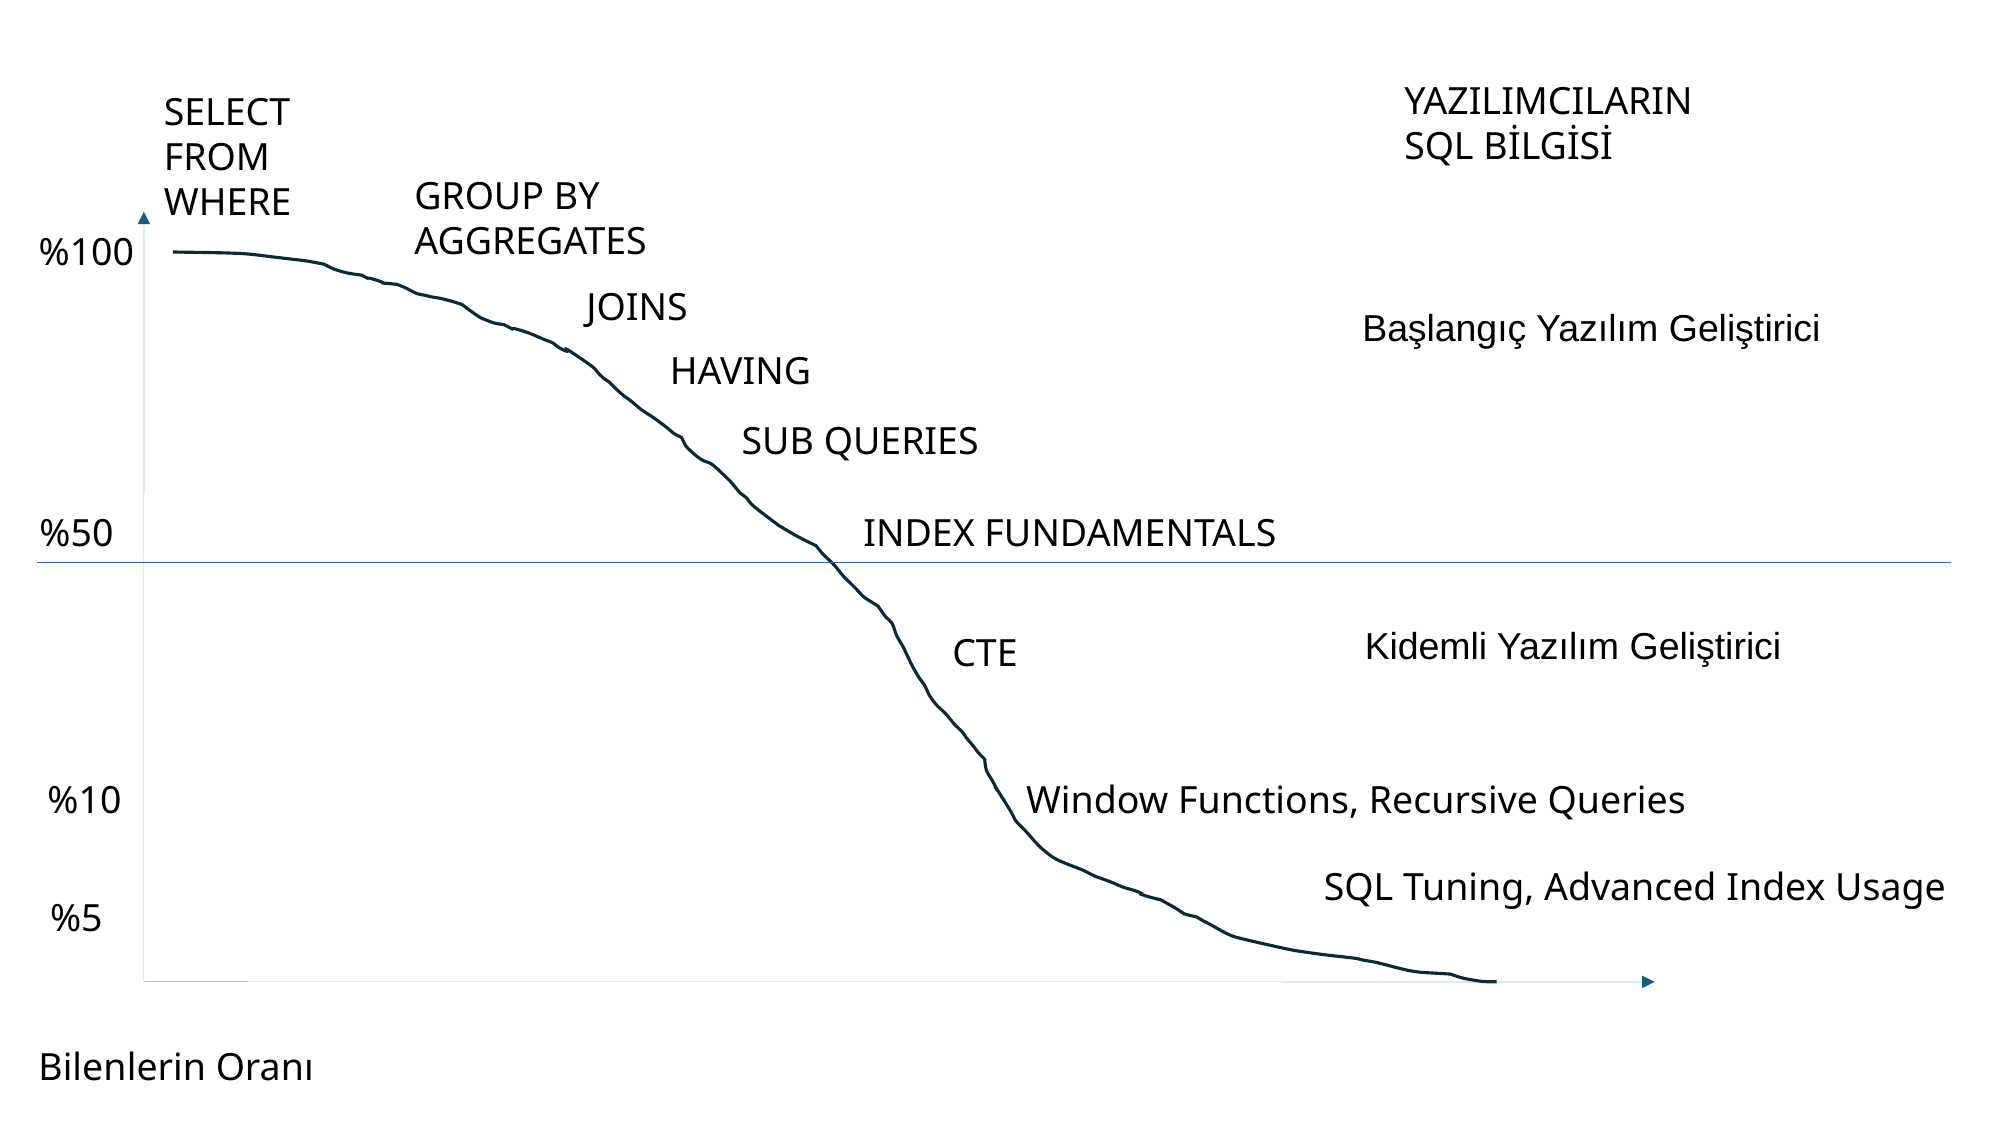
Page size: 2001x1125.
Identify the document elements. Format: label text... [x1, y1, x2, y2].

text_box %10 [32, 768, 137, 829]
text_box %5 [35, 886, 118, 947]
text_box GROUP BY AGGREGATES [399, 164, 662, 270]
text_box JOINS [571, 275, 703, 336]
text_box %50 [24, 501, 129, 562]
text_box %100 [23, 220, 150, 281]
text_box HAVING [655, 339, 826, 400]
text_box Kidemli Yazılım Geliştirici [1350, 618, 1797, 676]
text_box YAZILIMCILARIN SQL BİLGİSİ [1389, 69, 1708, 175]
text_box SQL Tuning, Advanced Index Usage [1309, 856, 1962, 916]
text_box Bilenlerin Oranı [23, 1035, 329, 1096]
text_box CTE [937, 621, 1033, 682]
text_box SUB QUERIES [726, 409, 994, 470]
text_box Window Functions, Recursive Queries [1011, 768, 1702, 829]
text_box INDEX FUNDAMENTALS [848, 501, 1292, 562]
text_box SELECT FROM WHERE [149, 80, 383, 231]
text_box Başlangıç Yazılım Geliştirici [1347, 299, 1837, 357]
